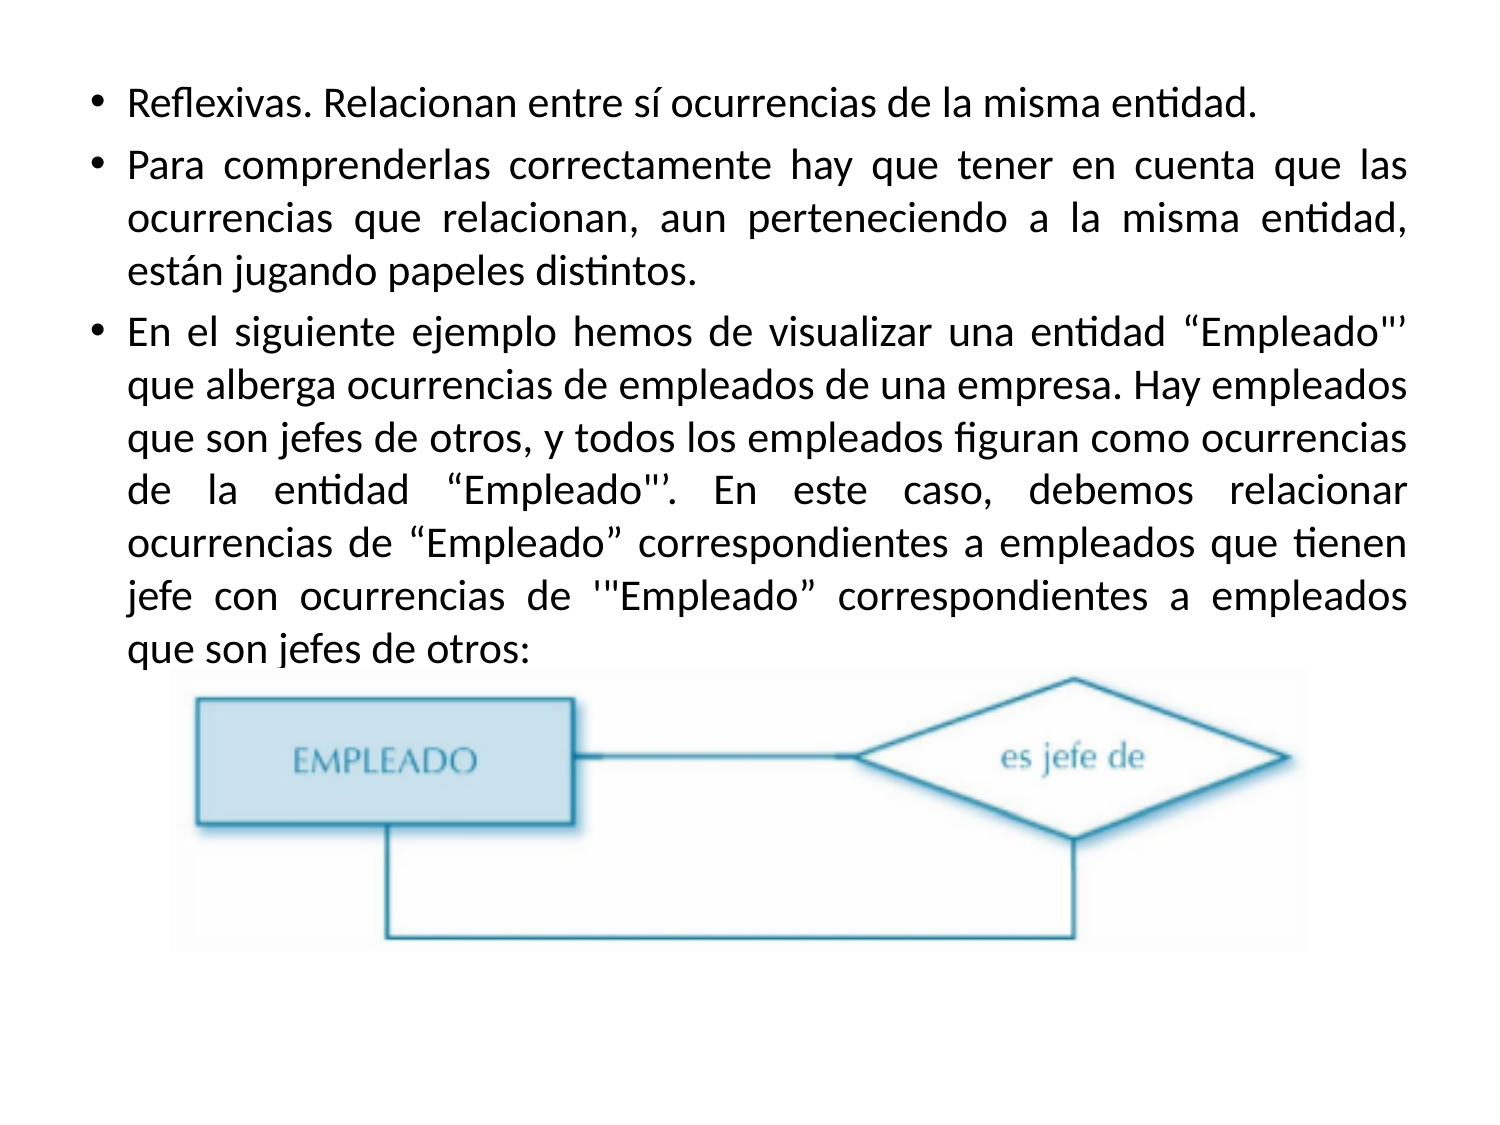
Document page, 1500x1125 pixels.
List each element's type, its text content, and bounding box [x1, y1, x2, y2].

list Reflexivas. Relacionan entre sí ocurrencias de la misma entidad. Para comprenderlas correctamente hay que tener en cuenta que las ocurrencias que relacionan, aun perteneciendo a la misma entidad, están jugando papeles distintos. En el siguiente ejemplo hemos de visualizar una entidad “Empleado"’ que alberga ocurrencias de empleados de una empresa. Hay empleados que son jefes de otros, y todos los empleados figuran como ocurrencias de la entidad “Empleado"’. En este caso, debemos relacionar ocurrencias de “Empleado” correspondientes a empleados que tienen jefe con ocurrencias de '"Empleado” correspondientes a empleados que son jefes de otros: [75, 66, 1425, 693]
picture [171, 668, 1308, 953]
